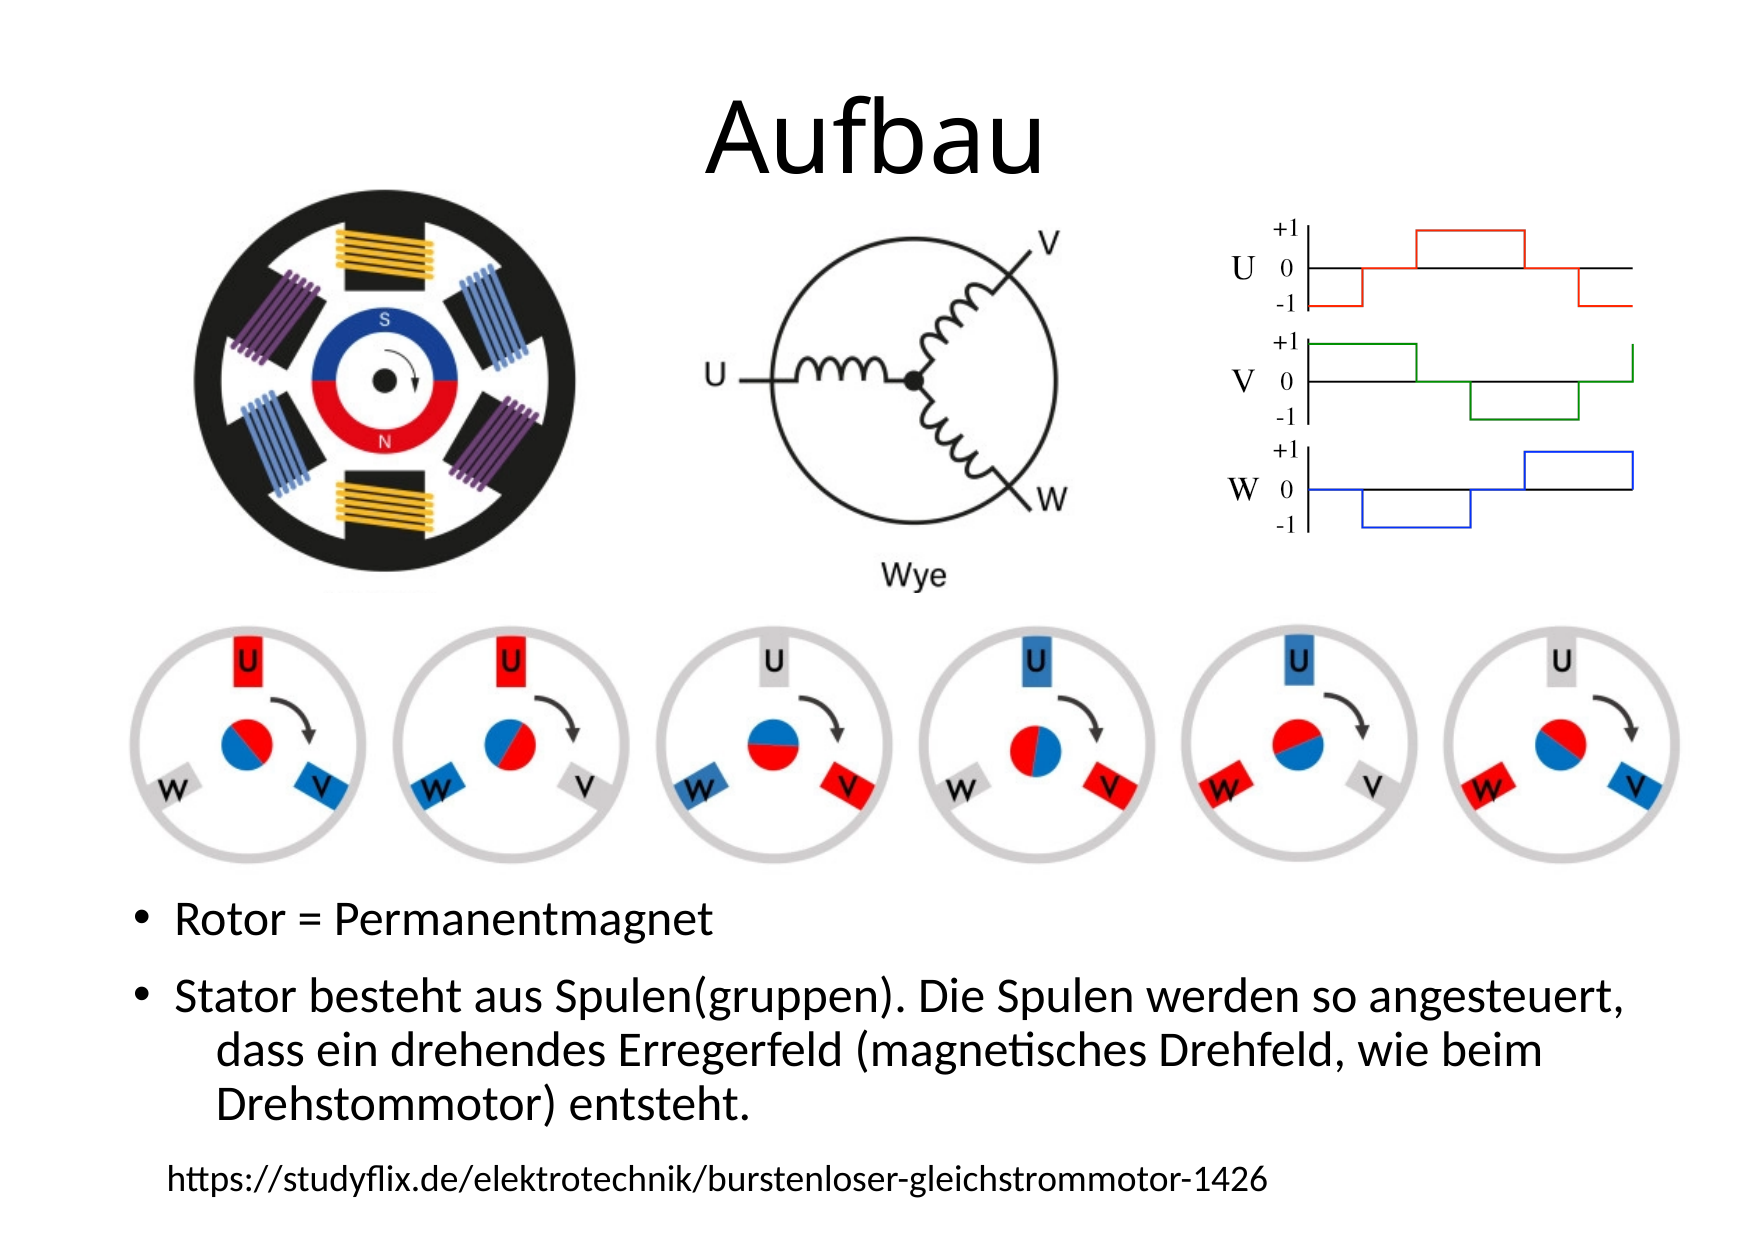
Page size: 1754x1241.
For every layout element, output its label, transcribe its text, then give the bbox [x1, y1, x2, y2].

picture [1227, 218, 1634, 534]
list Rotor = Permanentmagnet Stator besteht aus Spulen(gruppen). Die Spulen werden so angesteuert, dass ein drehendes Erregerfeld (magnetisches Drehfeld, wie beim Drehstommotor) entsteht. [118, 900, 1670, 1153]
title Aufbau [120, 66, 1634, 216]
text_box https://studyflix.de/elektrotechnik/burstenloser-gleichstrommotor-1426 [151, 1146, 1703, 1208]
picture [84, 216, 1754, 900]
